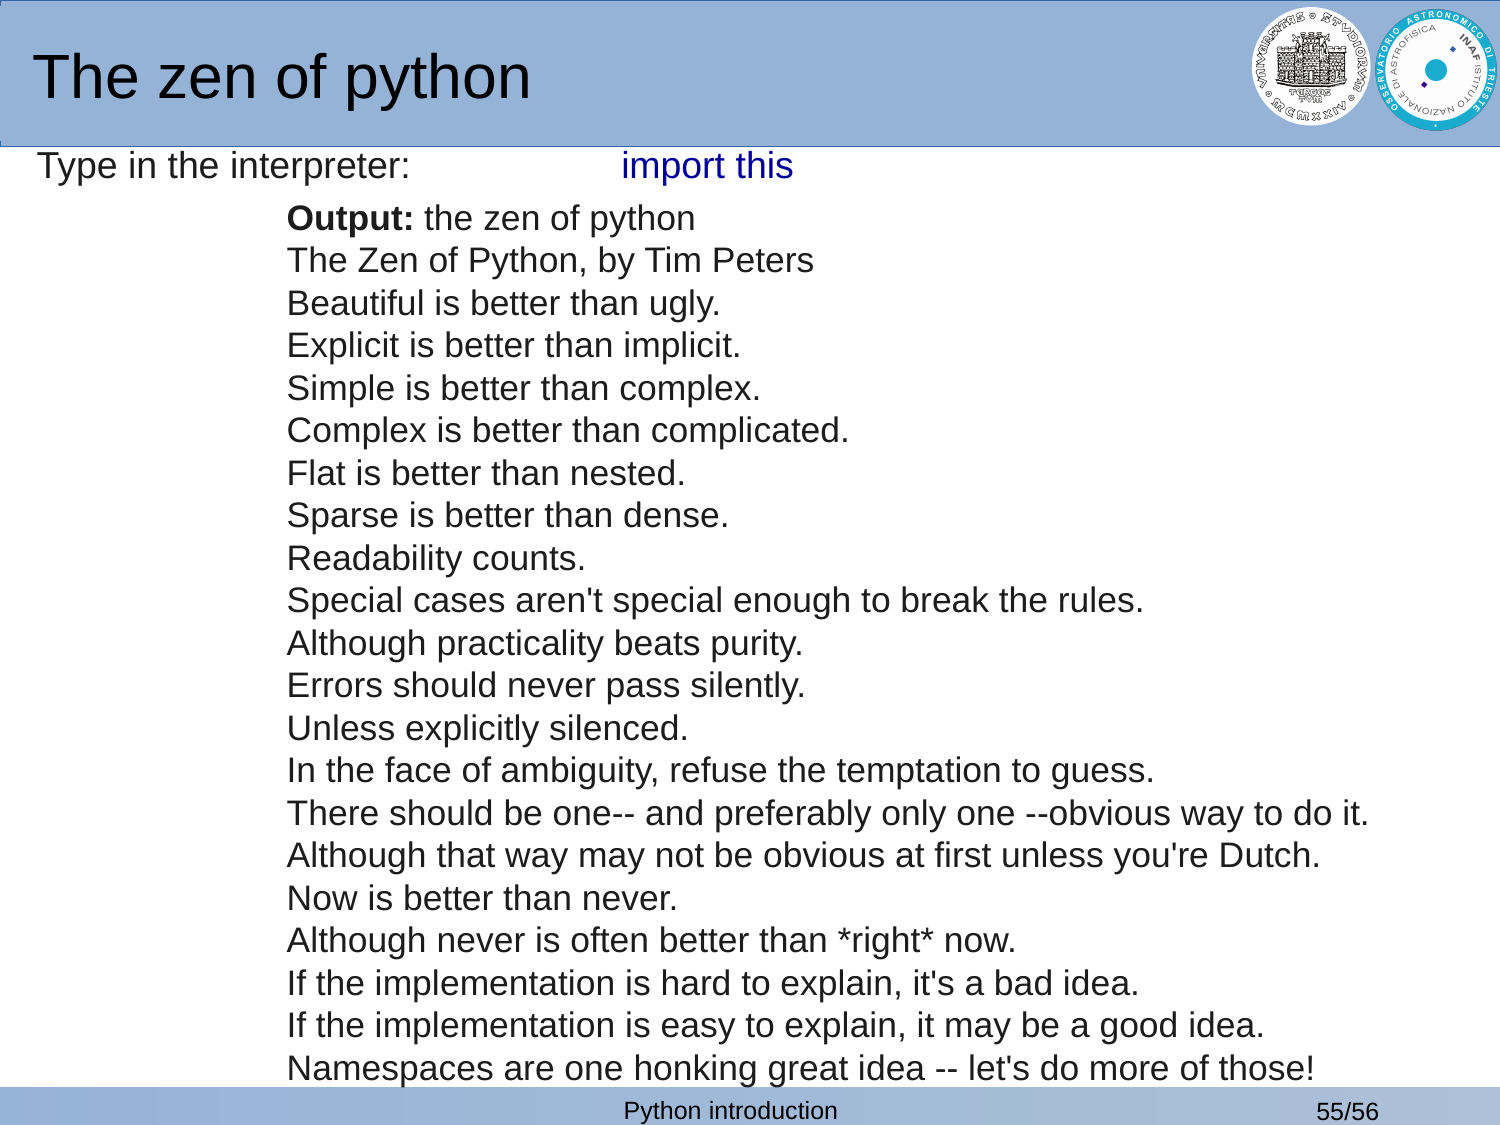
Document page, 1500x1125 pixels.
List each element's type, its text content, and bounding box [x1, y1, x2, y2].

list Type in the interpreter: import this [21, 132, 1455, 1070]
text_box The zen of python [0, 5, 1243, 141]
list Output: the zen of python The Zen of Python, by Tim Peters Beautiful is better than ugly. Explicit is better than implicit. Simple is better than complex. Complex is better than complicated. Flat is better than nested. Sparse is better than dense. Readability counts. Special cases aren't special enough to break the rules. Although practicality beats purity. Errors should never pass silently. Unless explicitly silenced. In the face of ambiguity, refuse the temptation to guess. There should be one-- and preferably only one --obvious way to do it. Although that way may not be obvious at first unless you're Dutch. Now is better than never. Although never is often better than *right* now. If the implementation is hard to explain, it's a bad idea. If the implementation is easy to explain, it may be a good idea. Namespaces are one honking great idea -- let's do more of those! [271, 187, 1500, 1114]
picture [1252, 0, 1500, 156]
